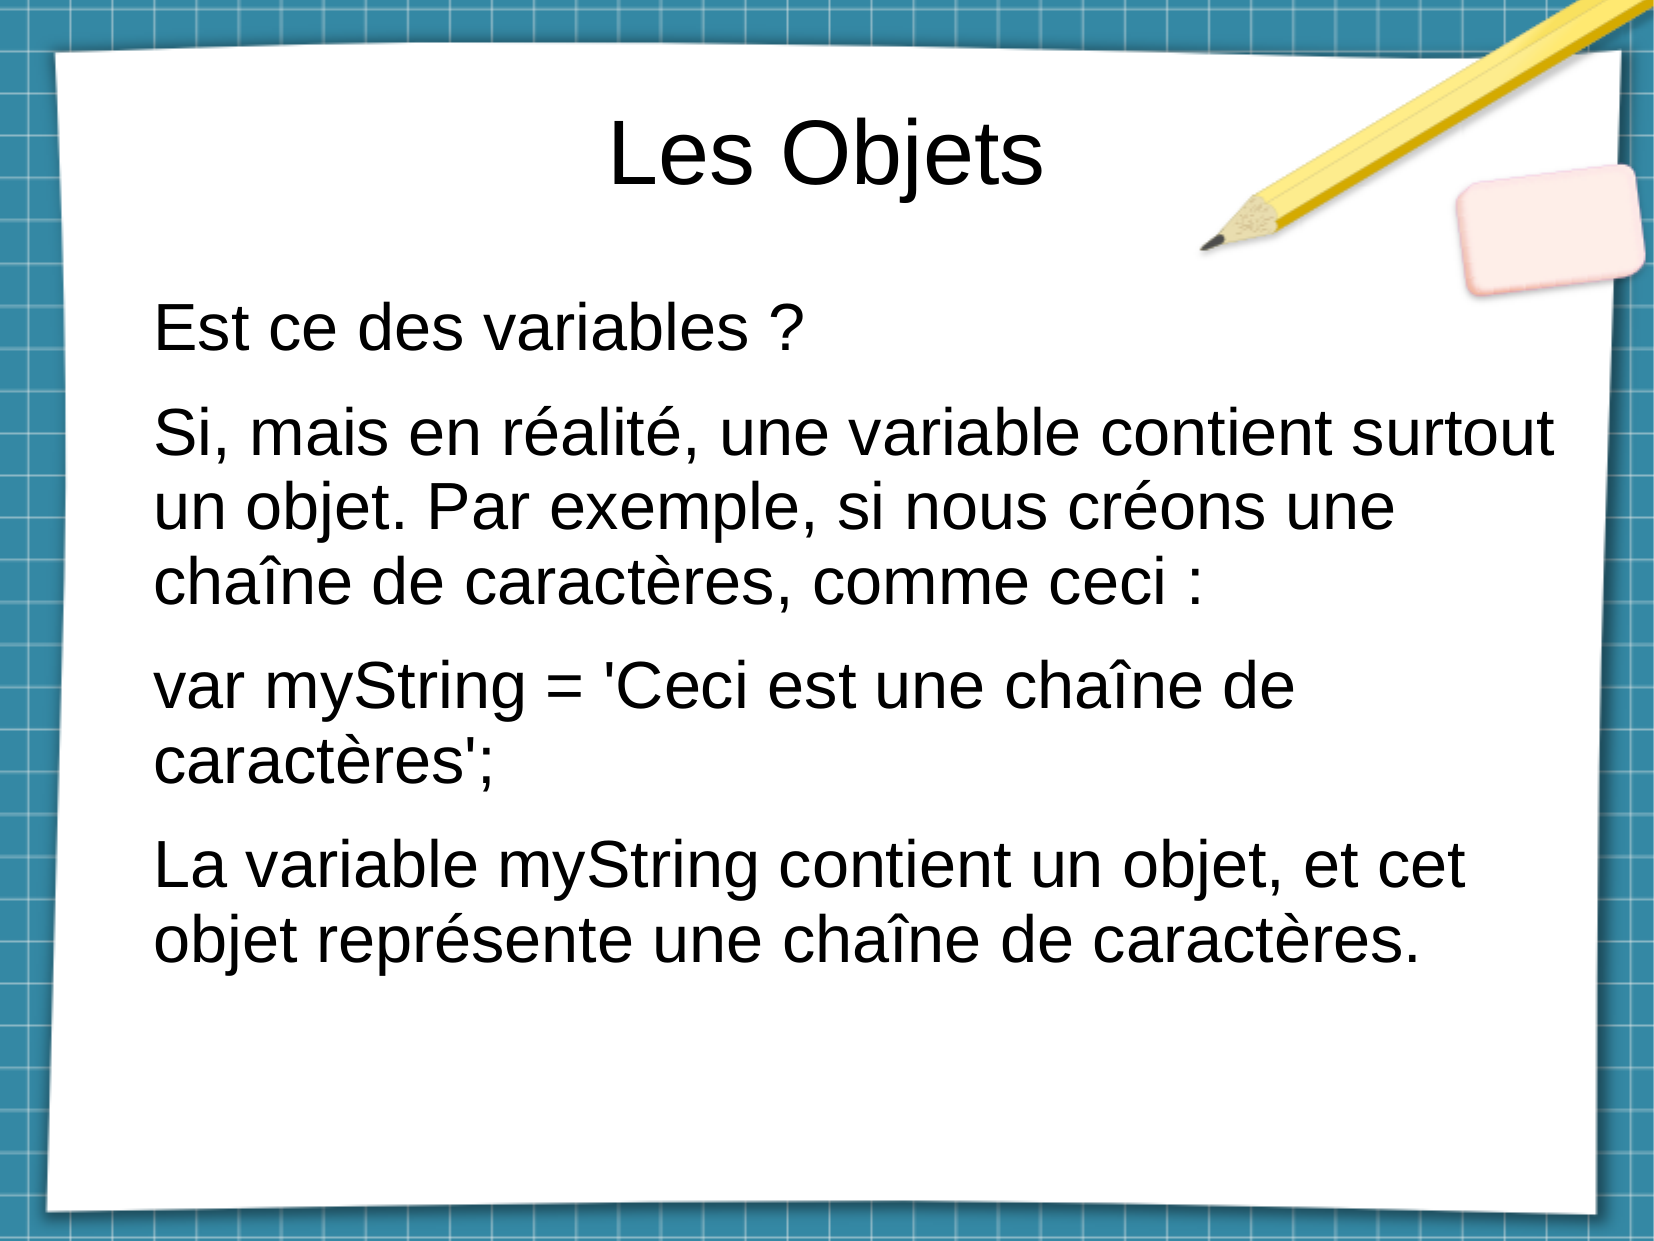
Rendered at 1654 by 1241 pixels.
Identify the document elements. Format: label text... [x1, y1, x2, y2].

picture [0, 0, 1654, 1241]
list Est ce des variables ? Si, mais en réalité, une variable contient surtout un objet. Par exemple, si nous créons une chaîne de caractères, comme ceci : var myString = 'Ceci est une chaîne de caractères'; La variable myString contient un objet, et cet objet représente une chaîne de caractères. [82, 290, 1571, 1010]
title Les Objets [82, 49, 1571, 257]
